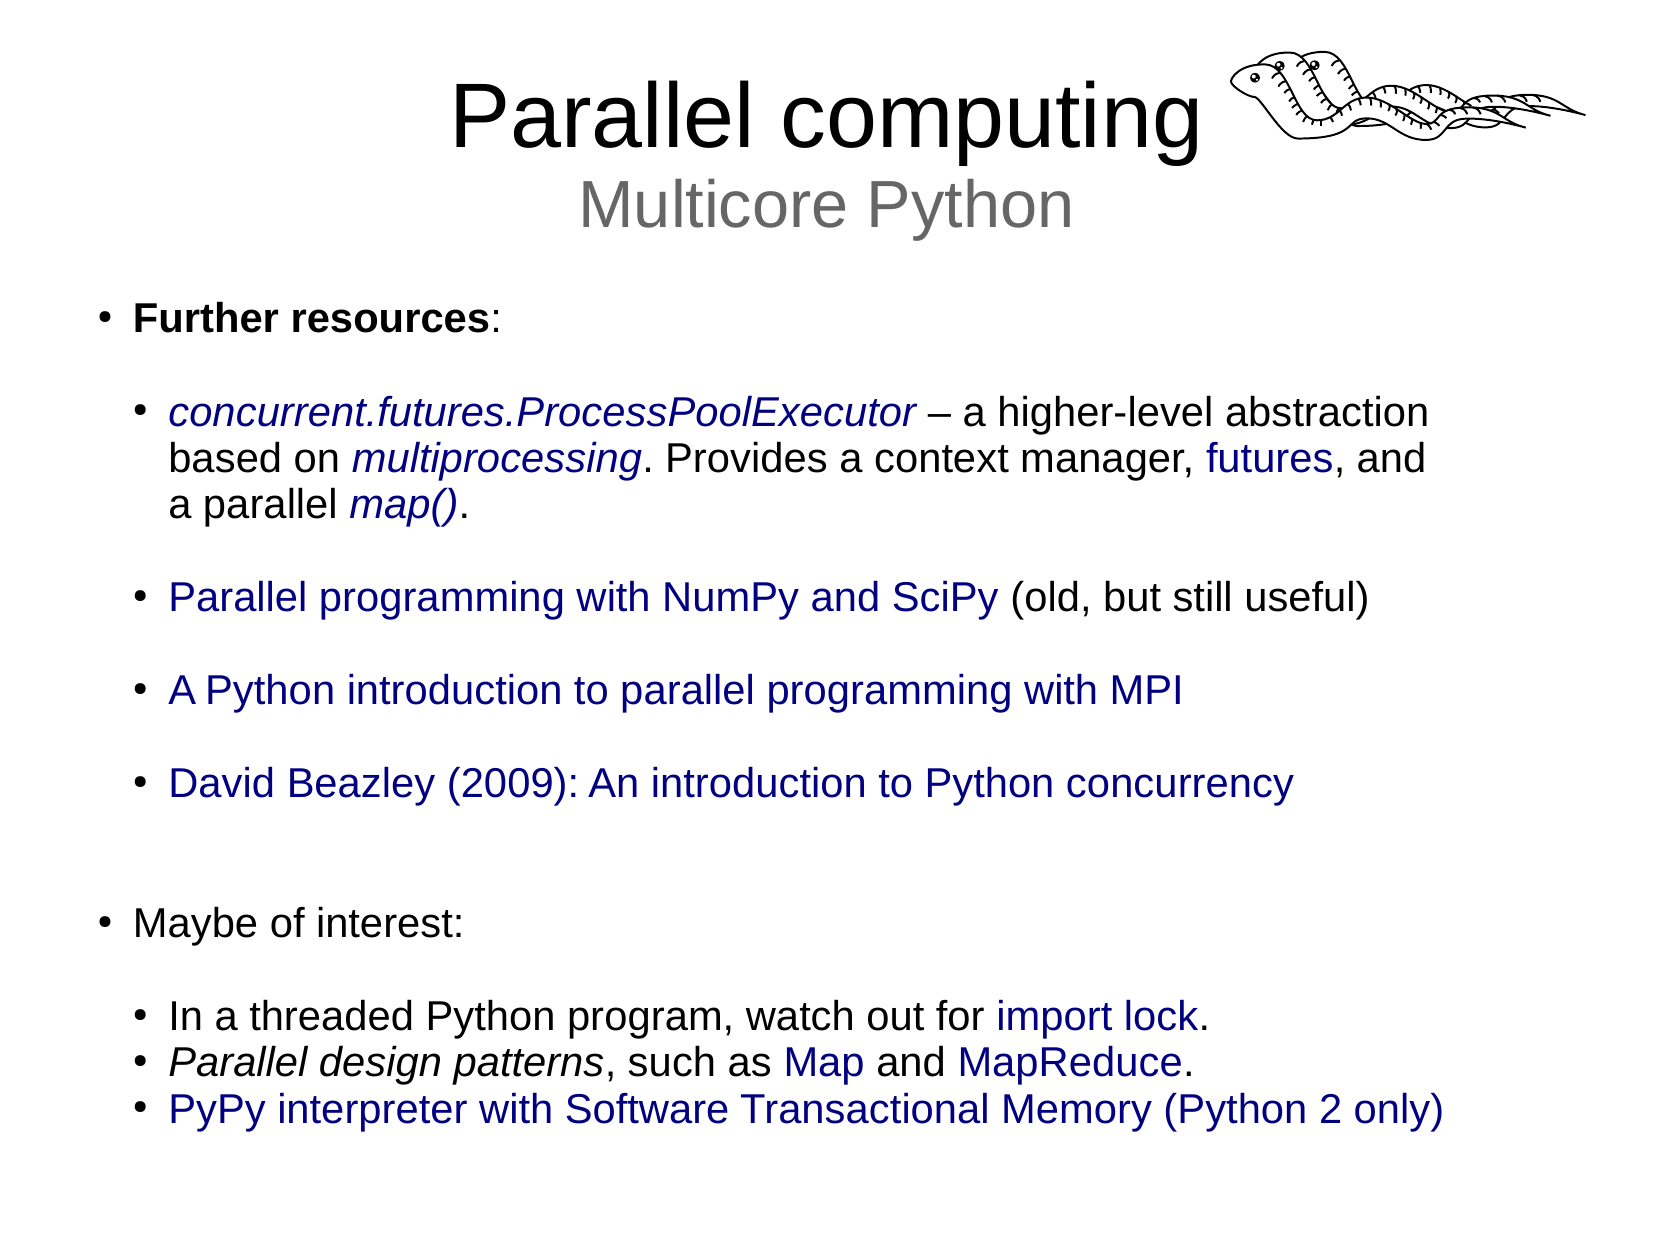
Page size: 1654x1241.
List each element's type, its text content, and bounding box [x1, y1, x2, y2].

picture [1230, 50, 1586, 141]
text_box Further resources: concurrent.futures.ProcessPoolExecutor – a higher-level abstraction based on multiprocessing. Provides a context manager, futures, and a parallel map(). Parallel programming with NumPy and SciPy (old, but still useful) A Python introduction to parallel programming with MPI David Beazley (2009): An introduction to Python concurrency Maybe of interest: In a threaded Python program, watch out for import lock. Parallel design patterns, such as Map and MapReduce. PyPy interpreter with Software Transactional Memory (Python 2 only) [82, 222, 1561, 1201]
title Parallel computing Multicore Python [82, 49, 1571, 257]
